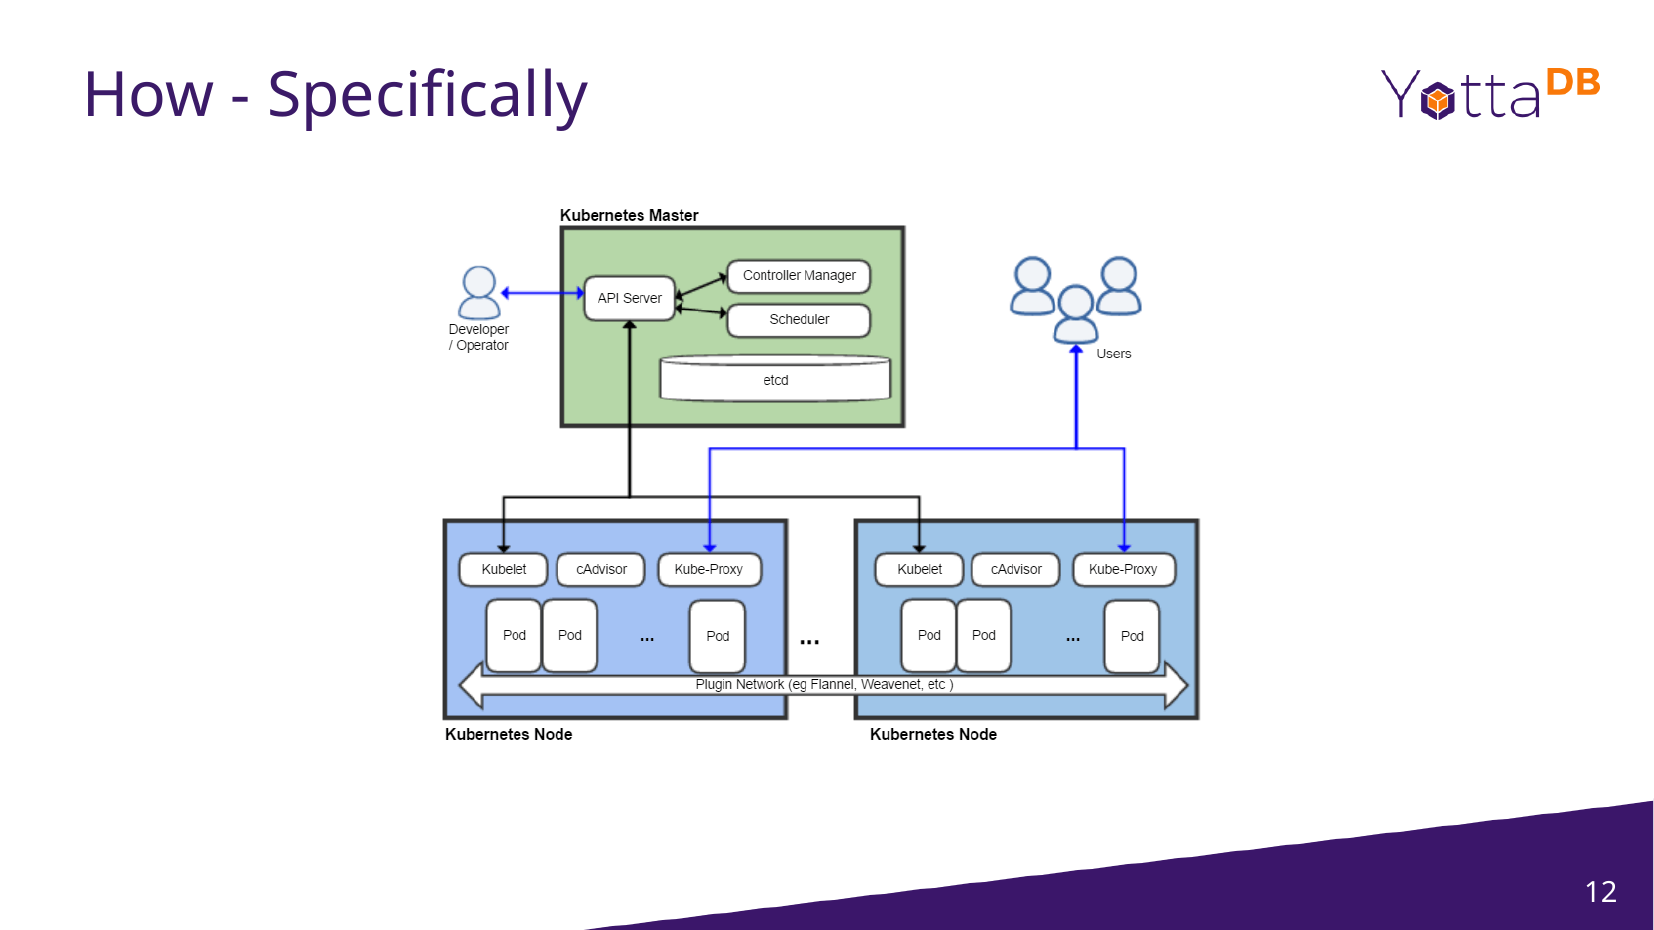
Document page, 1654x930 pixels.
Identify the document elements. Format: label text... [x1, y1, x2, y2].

title How - Specifically [82, 18, 976, 166]
picture [0, 0, 1654, 930]
